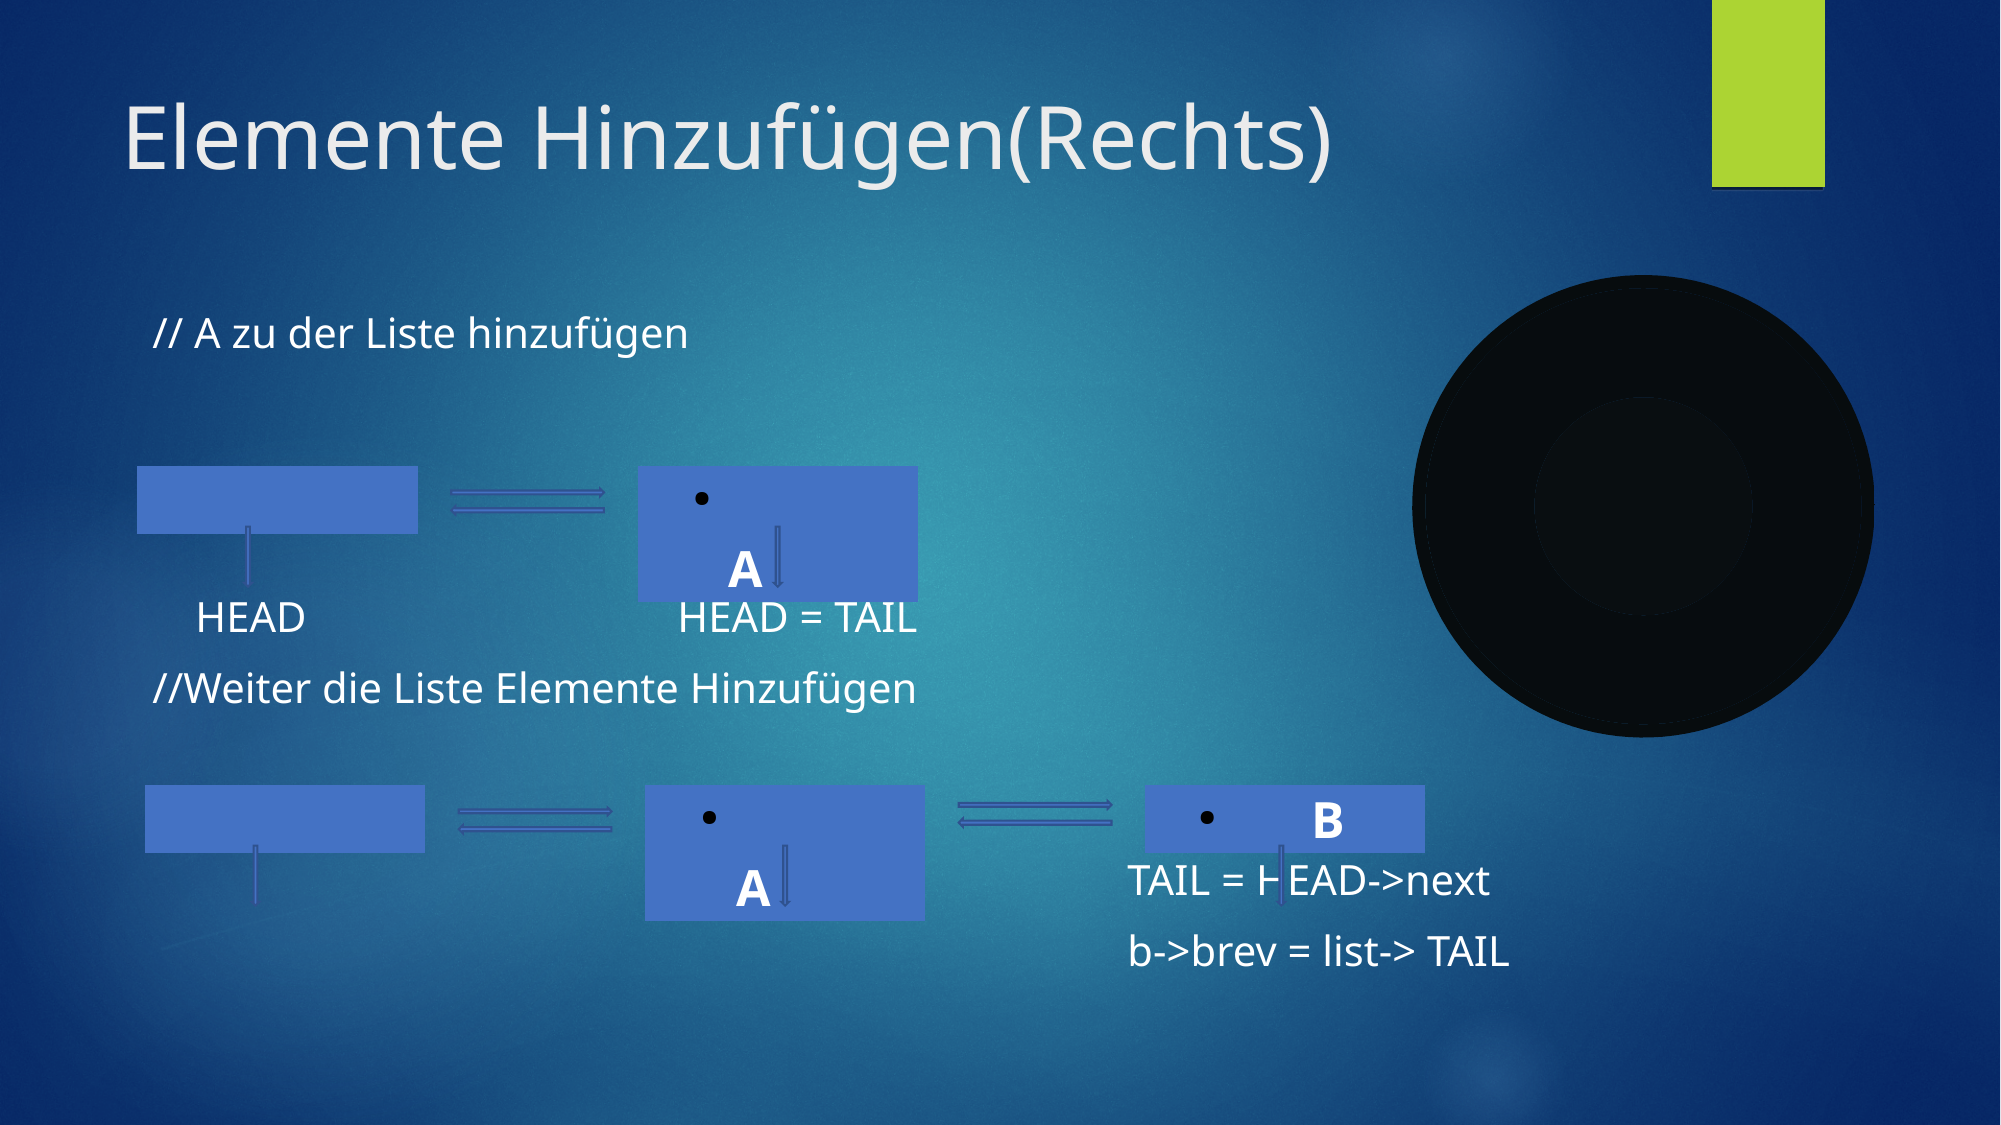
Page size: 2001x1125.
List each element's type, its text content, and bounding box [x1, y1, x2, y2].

text_box [251, 845, 260, 906]
table_header [368, 466, 418, 534]
title Elemente Hinzufügen(Rechts) [106, 74, 1649, 305]
table_header [857, 785, 925, 921]
table_header A [693, 466, 850, 602]
text_box [773, 526, 782, 587]
list // A zu der Liste hinzufügen HEAD HEAD = TAIL //Weiter die Liste Elemente Hinzufügen HEAD HEAD = A TAIL = HEAD->next b->brev = list-> TAIL [137, 299, 1863, 1091]
table_header [638, 466, 693, 602]
text_box [244, 526, 252, 587]
text_box [458, 807, 612, 816]
table_header [1376, 785, 1425, 853]
text_box [458, 825, 612, 834]
table_header A [701, 785, 857, 921]
table_header [1145, 785, 1198, 853]
text_box [451, 488, 604, 497]
text_box [1277, 845, 1286, 906]
table_header [850, 466, 918, 602]
table_header [198, 785, 376, 853]
table_header [145, 785, 198, 853]
text_box [958, 818, 1112, 827]
table_header B [1198, 785, 1376, 853]
table_header [137, 466, 191, 534]
table_header [376, 785, 425, 853]
text_box [451, 506, 604, 515]
text_box [958, 801, 1112, 809]
table_header [645, 785, 701, 921]
table_header [191, 466, 368, 534]
text_box [781, 845, 789, 906]
